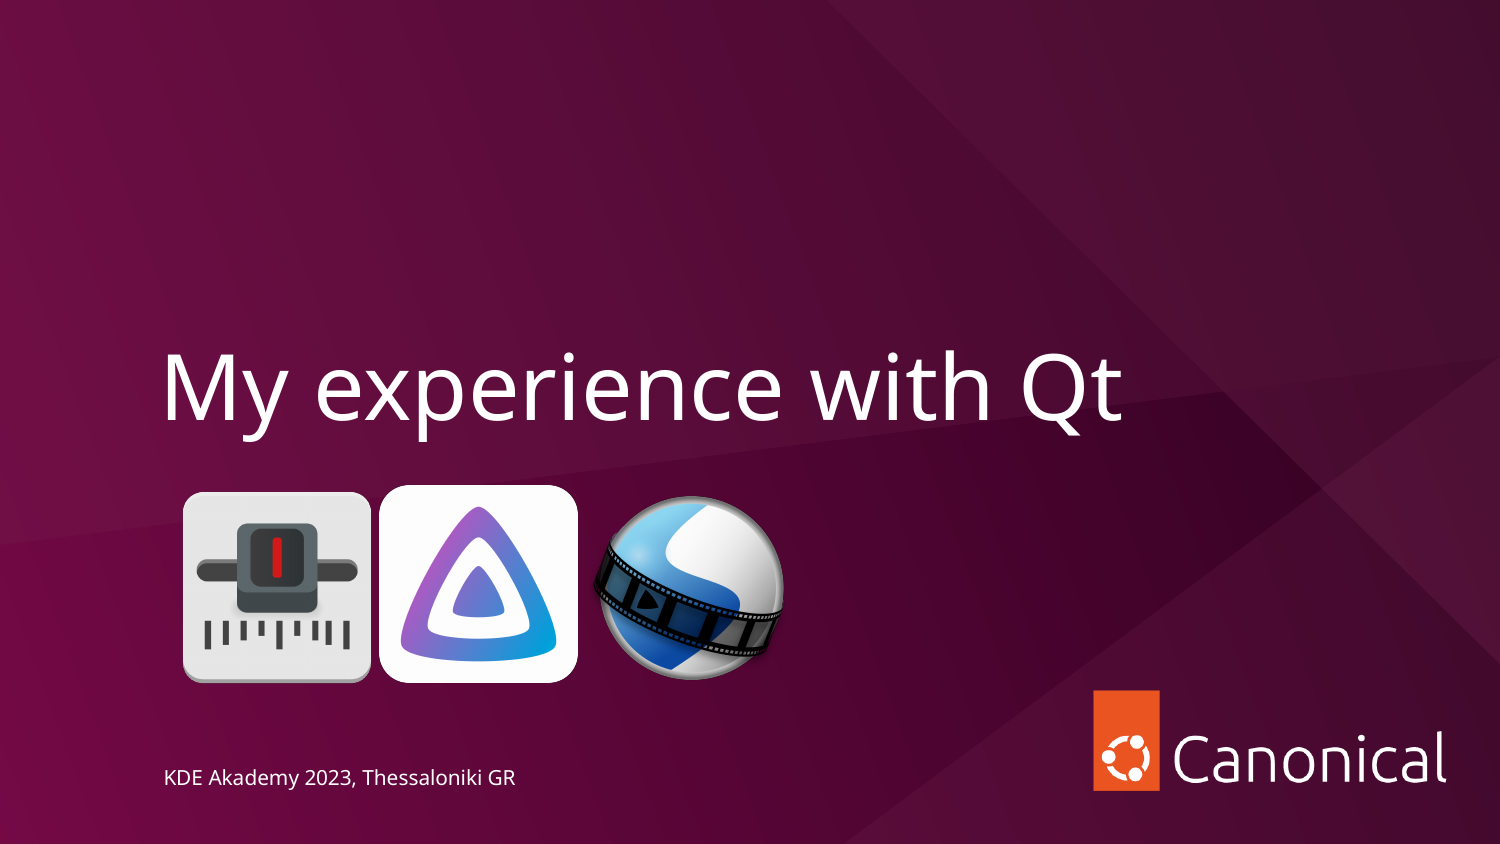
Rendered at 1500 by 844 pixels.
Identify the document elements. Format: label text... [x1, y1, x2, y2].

subtitle KDE Akademy 2023, Thessaloniki GR [152, 754, 695, 821]
title My experience with Qt [159, 207, 1456, 439]
picture [1093, 690, 1452, 797]
picture [589, 489, 787, 687]
picture [174, 485, 578, 691]
